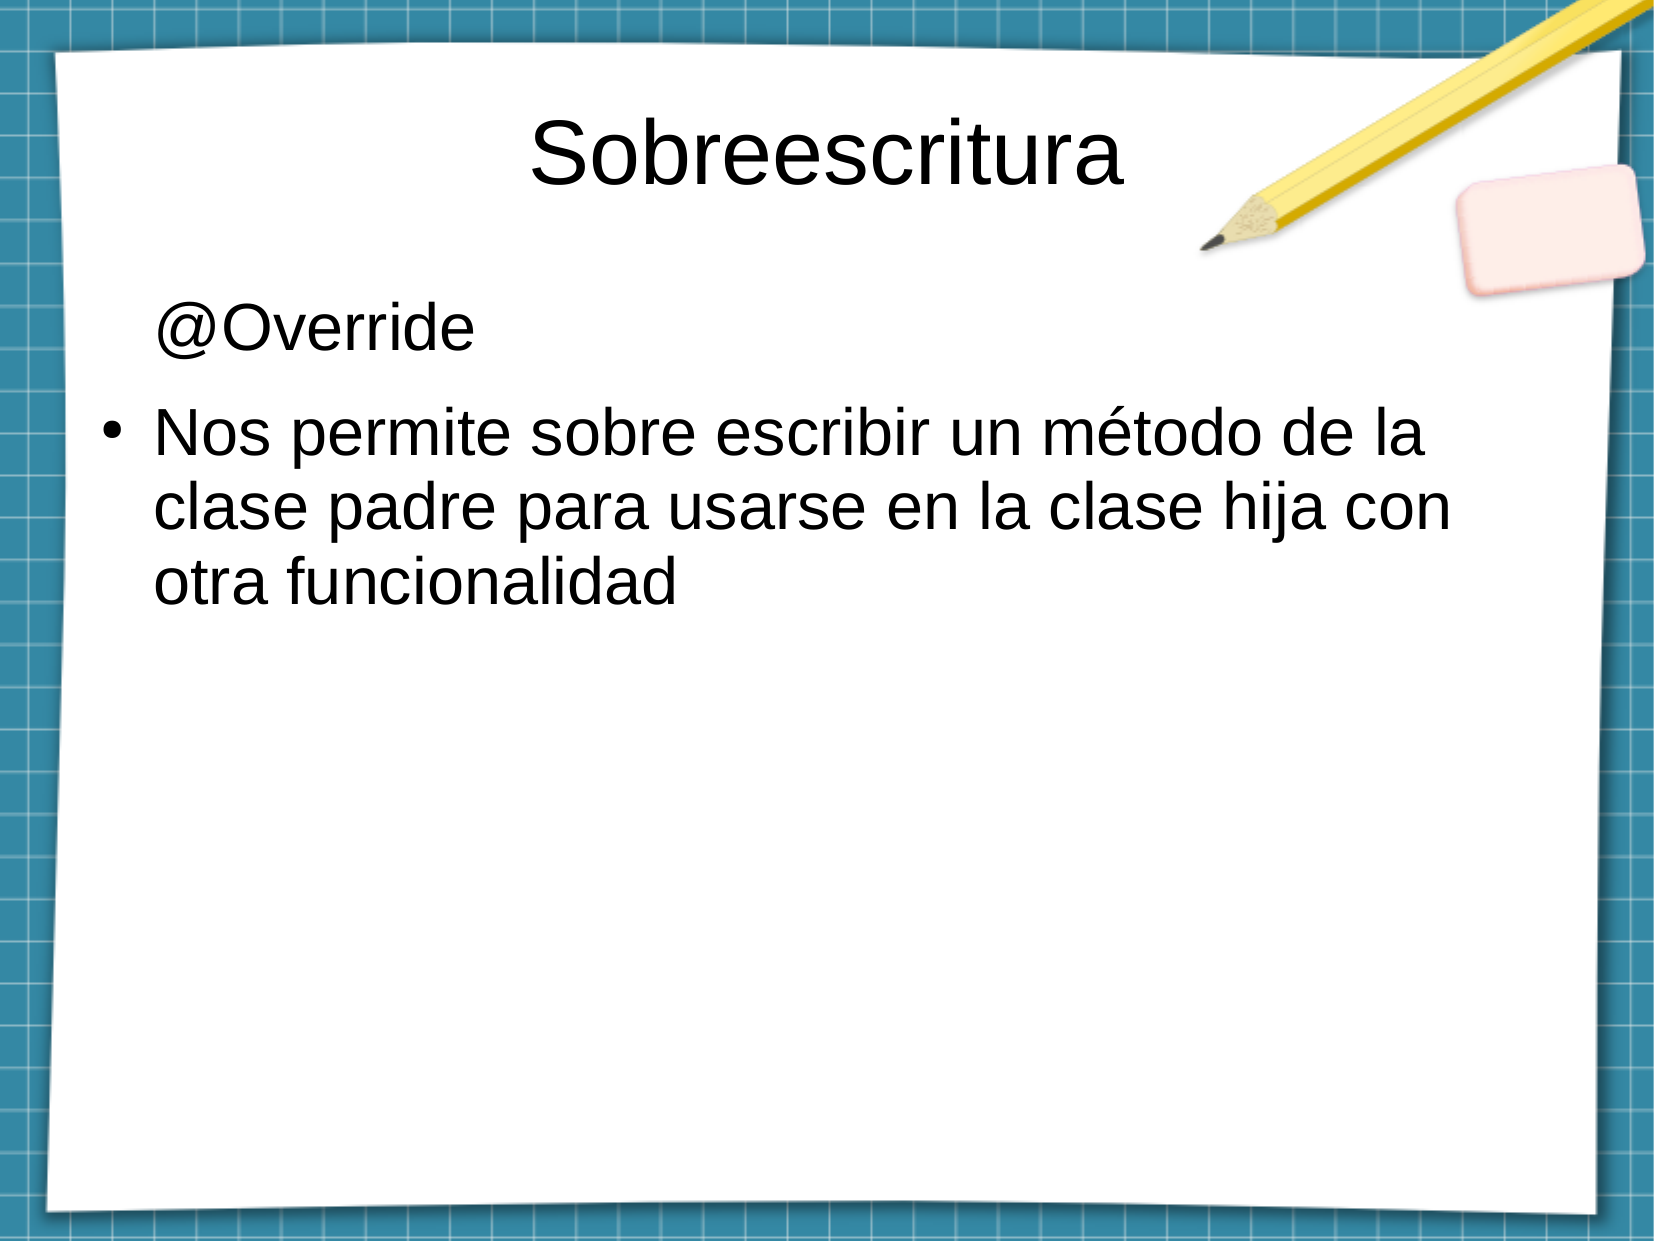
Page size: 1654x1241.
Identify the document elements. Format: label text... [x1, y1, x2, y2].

picture [0, 0, 1654, 1241]
list @Override Nos permite sobre escribir un método de la clase padre para usarse en la clase hija con otra funcionalidad [82, 290, 1571, 1010]
title Sobreescritura [82, 49, 1571, 257]
